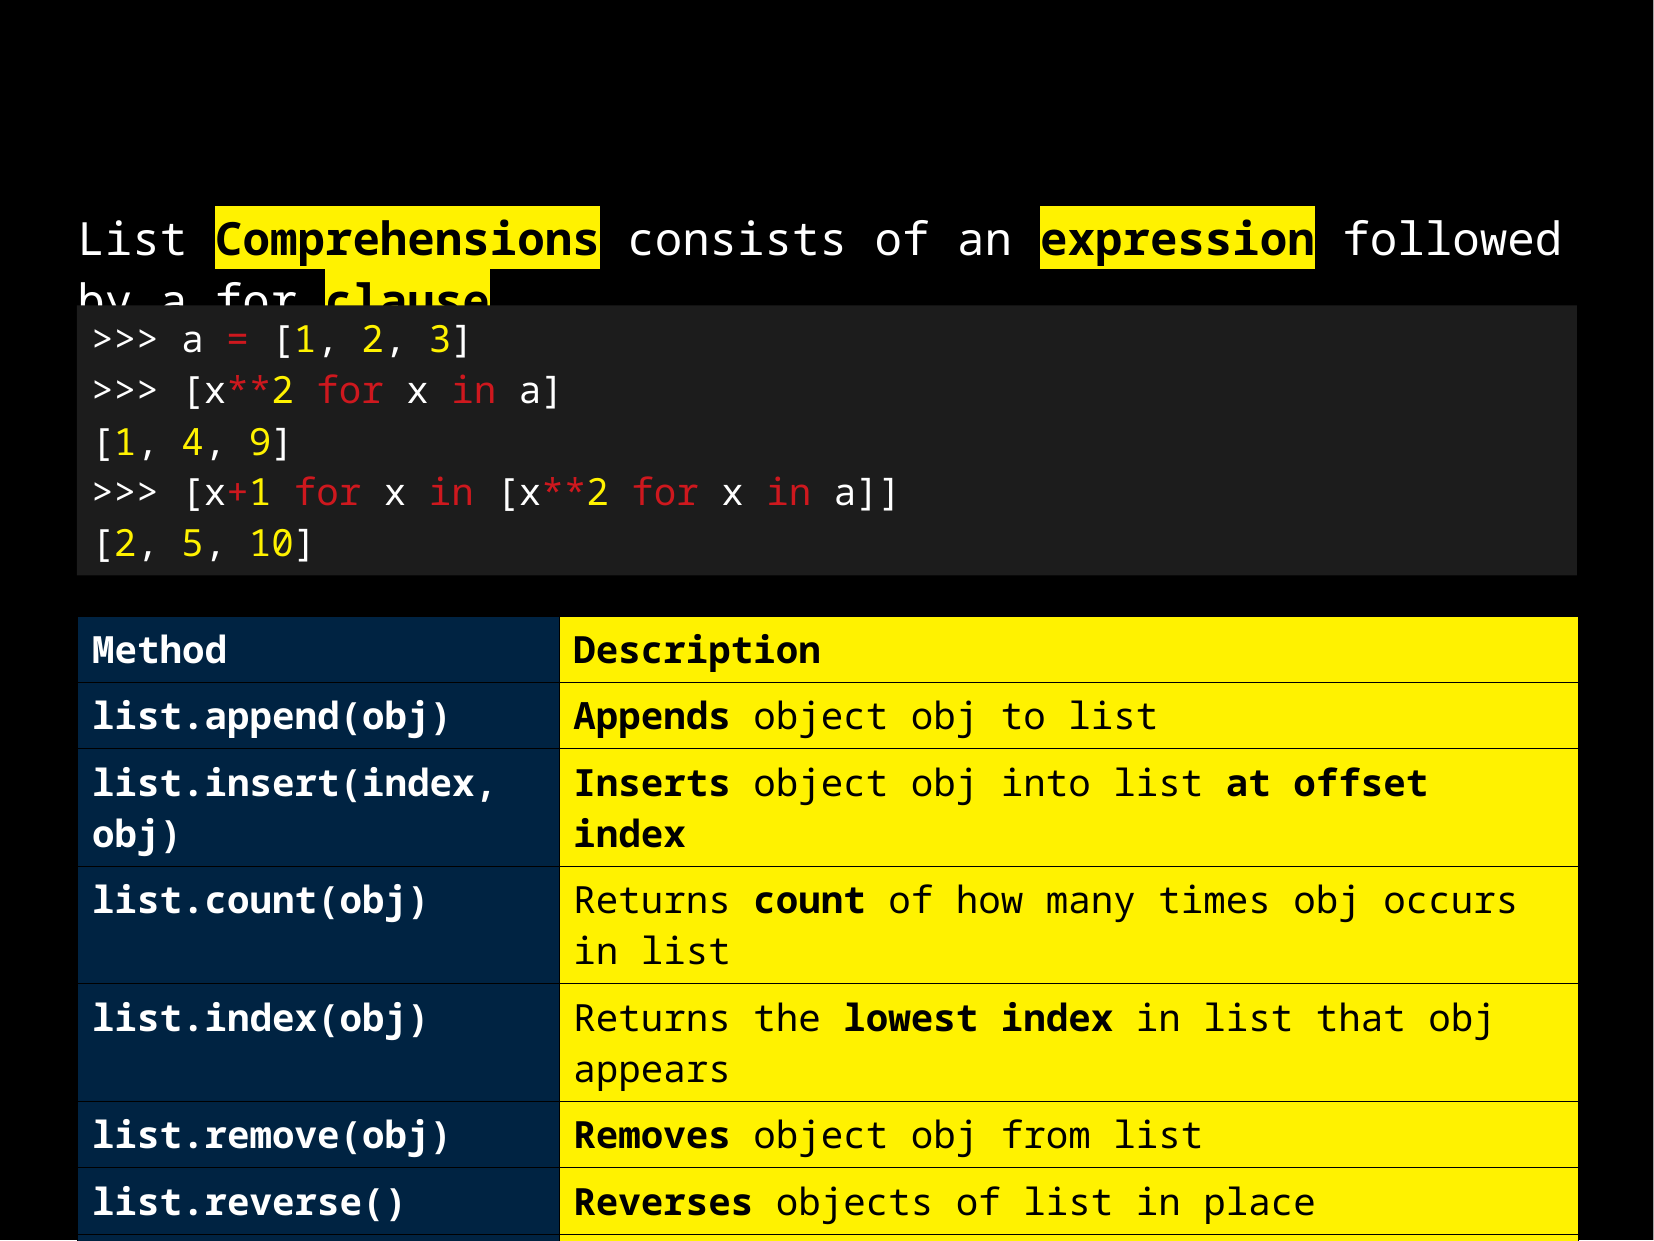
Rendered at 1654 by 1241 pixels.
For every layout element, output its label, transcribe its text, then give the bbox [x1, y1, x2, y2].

table_cell Sorts objects of list in place [560, 1235, 1578, 1241]
table_cell Inserts object obj into list at offset index [560, 749, 1578, 866]
table_cell list.remove(obj) [78, 1102, 559, 1167]
table_cell list.append(obj) [78, 683, 559, 748]
table_cell list.count(obj) [78, 867, 559, 983]
text_box List Comprehensions consists of an expression followed by a for clause. Common List Methods [62, 198, 1591, 616]
table_cell Returns the lowest index in list that obj appears [560, 984, 1578, 1101]
table_cell Returns count of how many times obj occurs in list [560, 867, 1578, 983]
table_cell list.reverse() [78, 1168, 559, 1234]
table_cell Reverses objects of list in place [560, 1168, 1578, 1234]
table_cell Appends object obj to list [560, 683, 1578, 748]
table_cell list.index(obj) [78, 984, 559, 1101]
table_cell Removes object obj from list [560, 1102, 1578, 1167]
table_header Method [78, 617, 559, 682]
table_header Description [560, 617, 1578, 682]
text_box >>> a = [1, 2, 3] >>> [x**2 for x in a] [1, 4, 9] >>> [x+1 for x in [x**2 for x in a]] [2, 5, 10] [76, 305, 1577, 511]
table_cell list.sort() [78, 1235, 559, 1241]
table_cell list.insert(index, obj) [78, 749, 559, 866]
